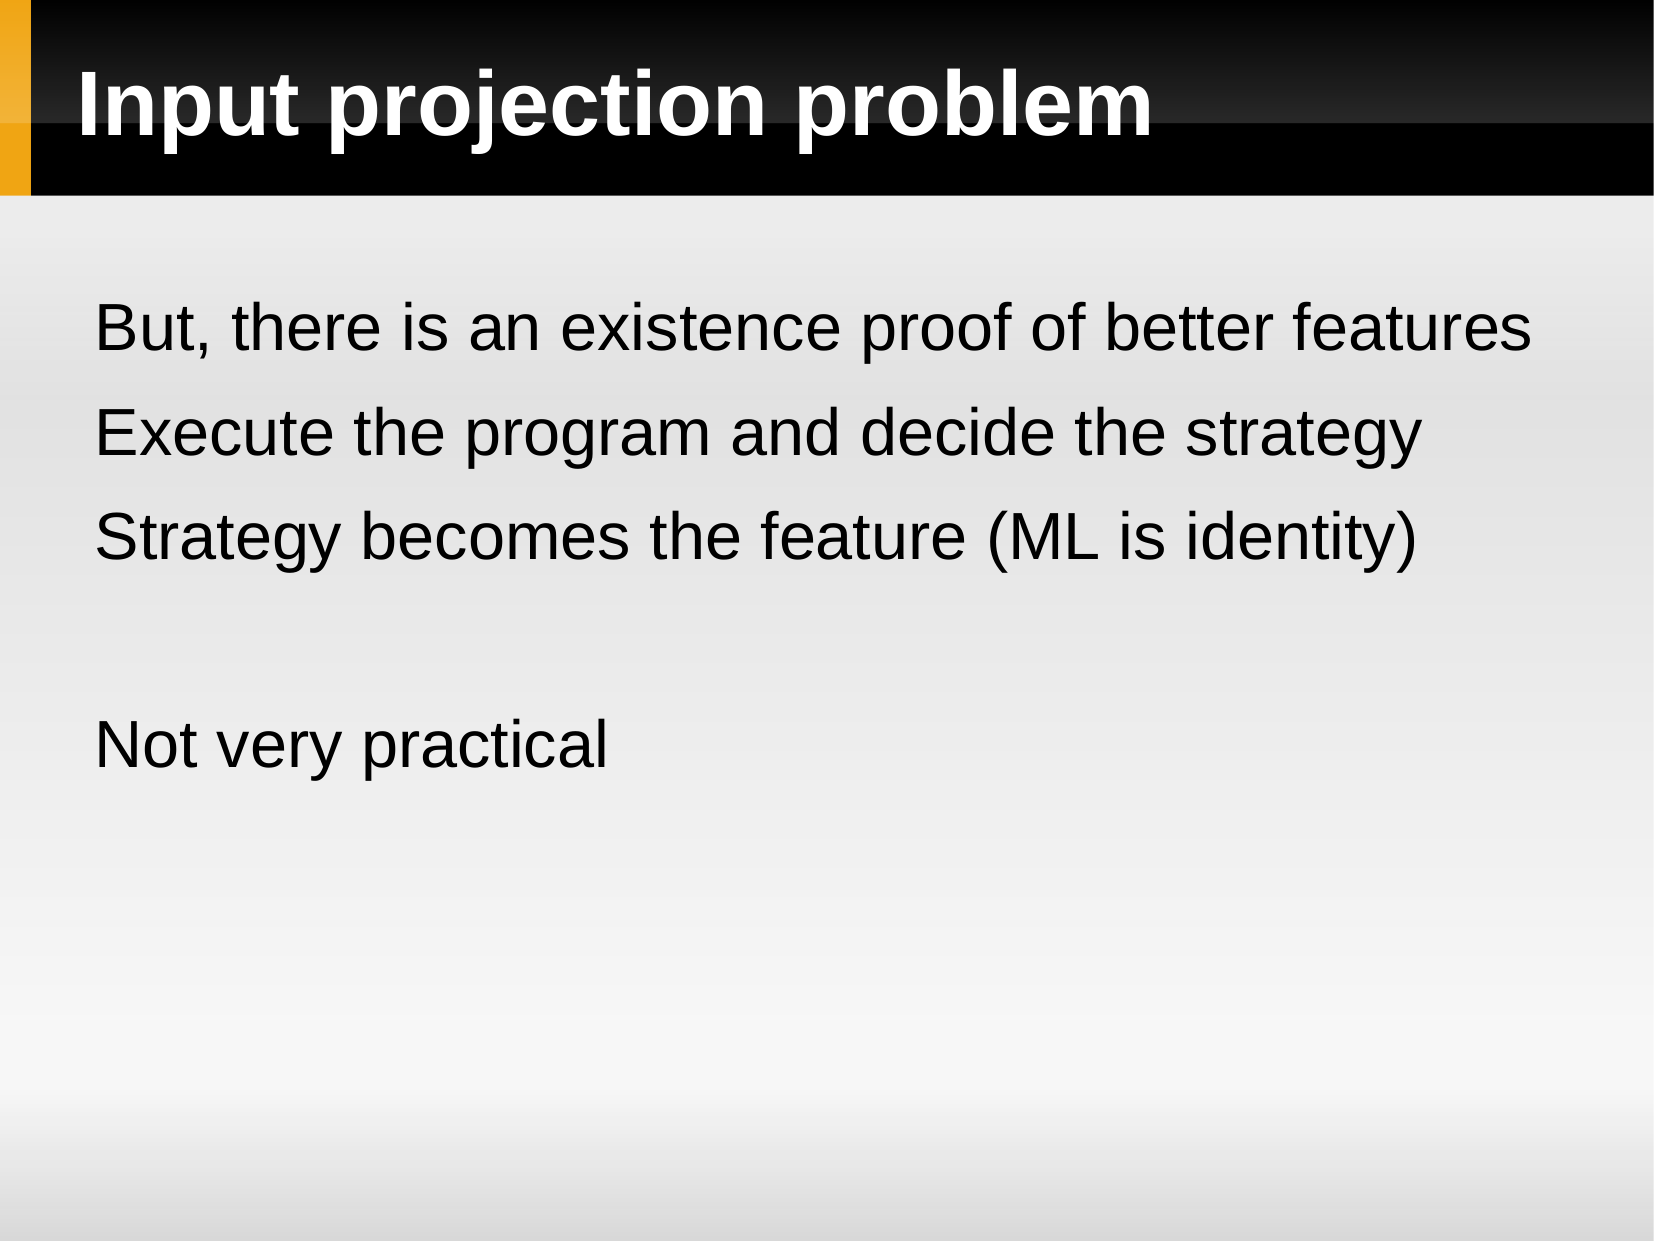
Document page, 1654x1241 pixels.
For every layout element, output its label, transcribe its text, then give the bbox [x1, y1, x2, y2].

title Input projection problem [76, 0, 1565, 208]
picture [0, 0, 1654, 1241]
list But, there is an existence proof of better features Execute the program and decide the strategy Strategy becomes the feature (ML is identity) Not very practical [76, 290, 1565, 857]
